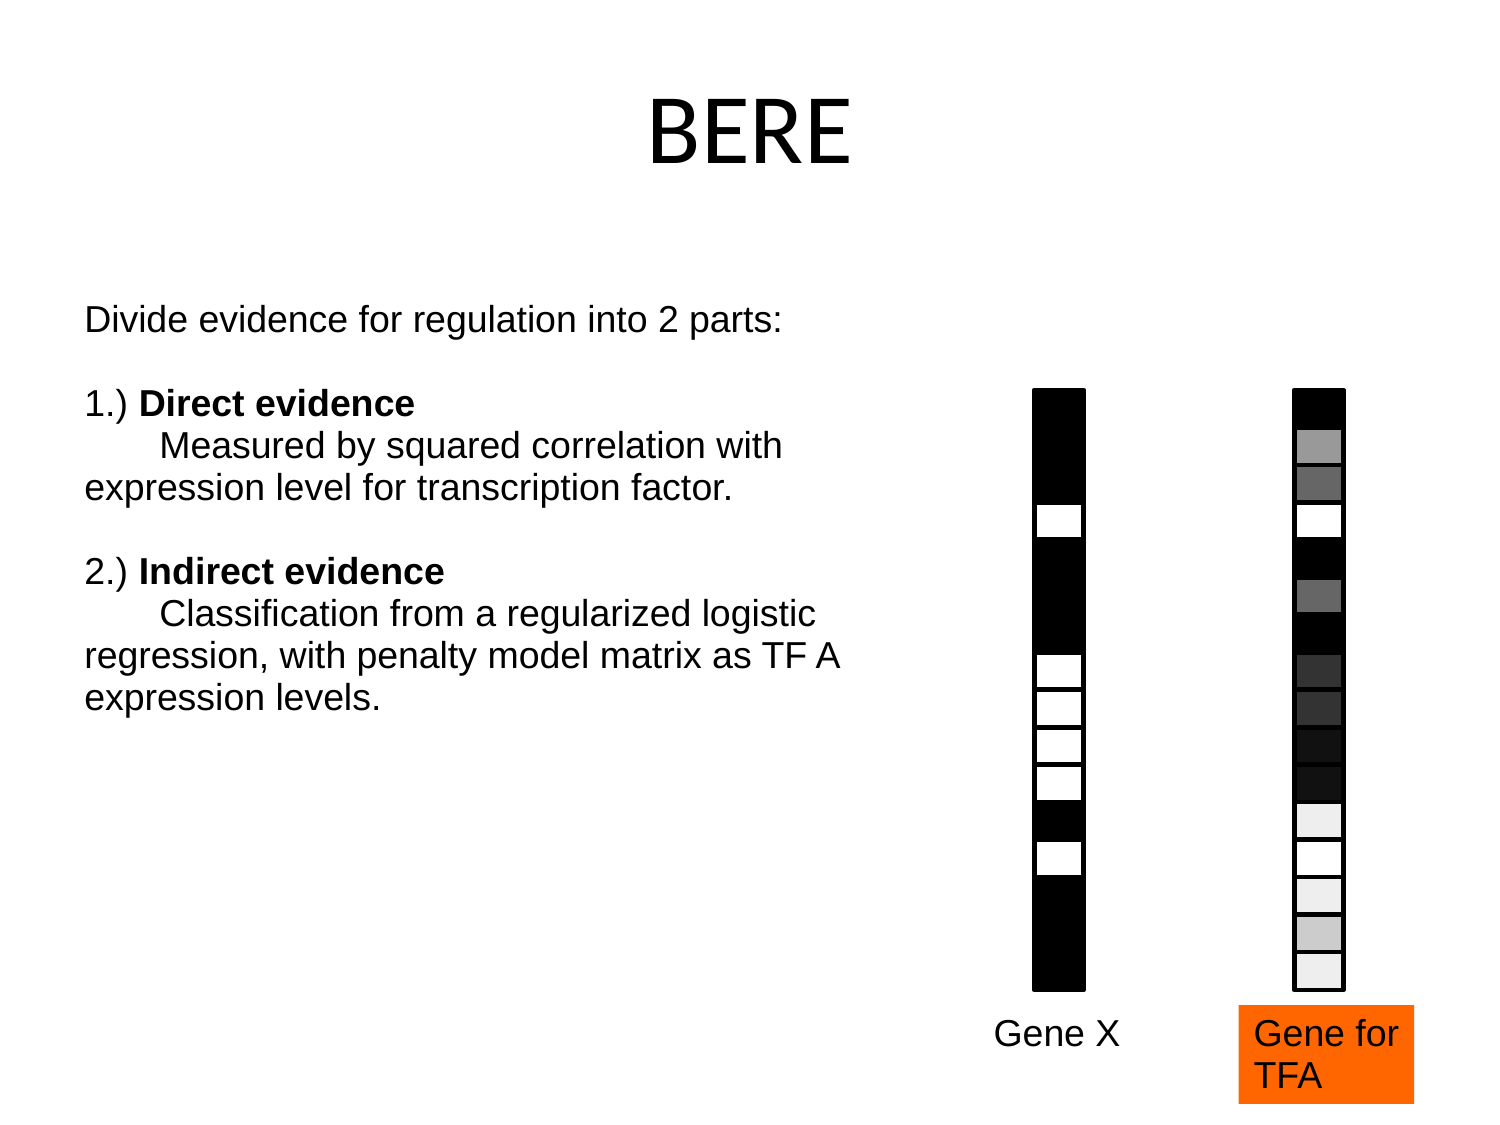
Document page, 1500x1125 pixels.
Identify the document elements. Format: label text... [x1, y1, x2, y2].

text_box [1034, 389, 1084, 991]
title BERE [75, 45, 1425, 233]
text_box Gene X [978, 1005, 1136, 1066]
text_box Gene for TFA [1238, 1005, 1415, 1104]
text_box Divide evidence for regulation into 2 parts: 1.) Direct evidence Measured by squared correlation with expression level for transcription factor. 2.) Indirect evidence Classification from a regularized logistic regression, with penalty model matrix as TF A expression levels. [69, 291, 896, 769]
text_box [1294, 389, 1344, 991]
